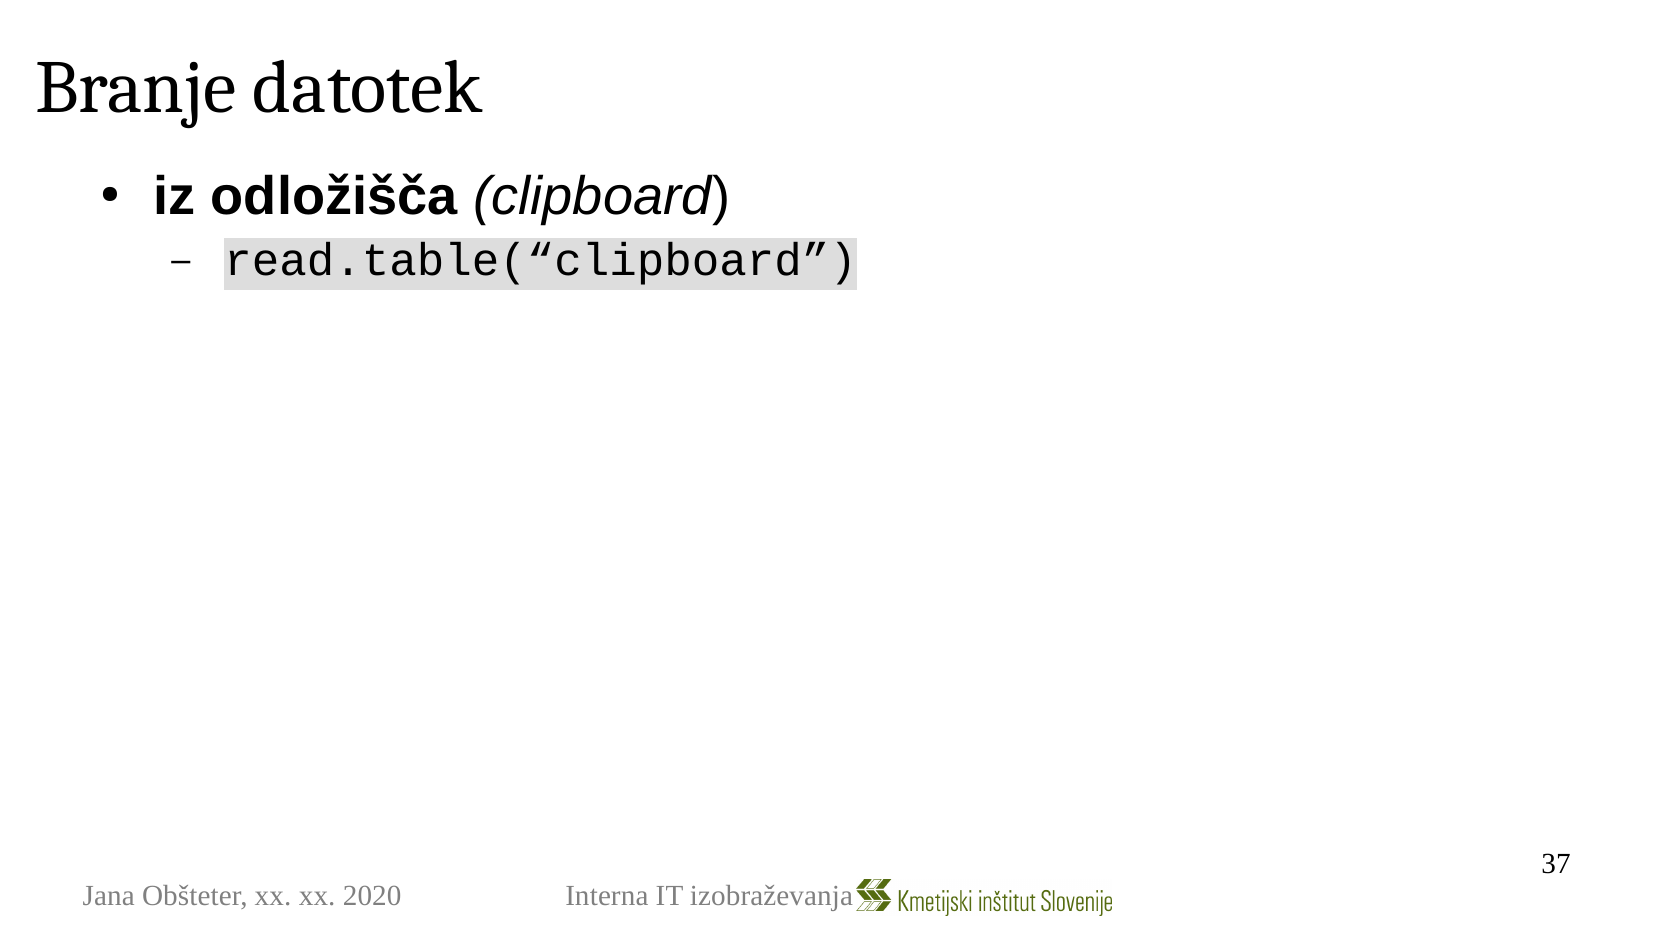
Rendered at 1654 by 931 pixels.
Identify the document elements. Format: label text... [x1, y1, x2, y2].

list iz odložišča (clipboard) read.table(“clipboard”) [82, 165, 1630, 839]
picture [856, 879, 1112, 916]
title Branje datotek [35, 21, 1524, 154]
